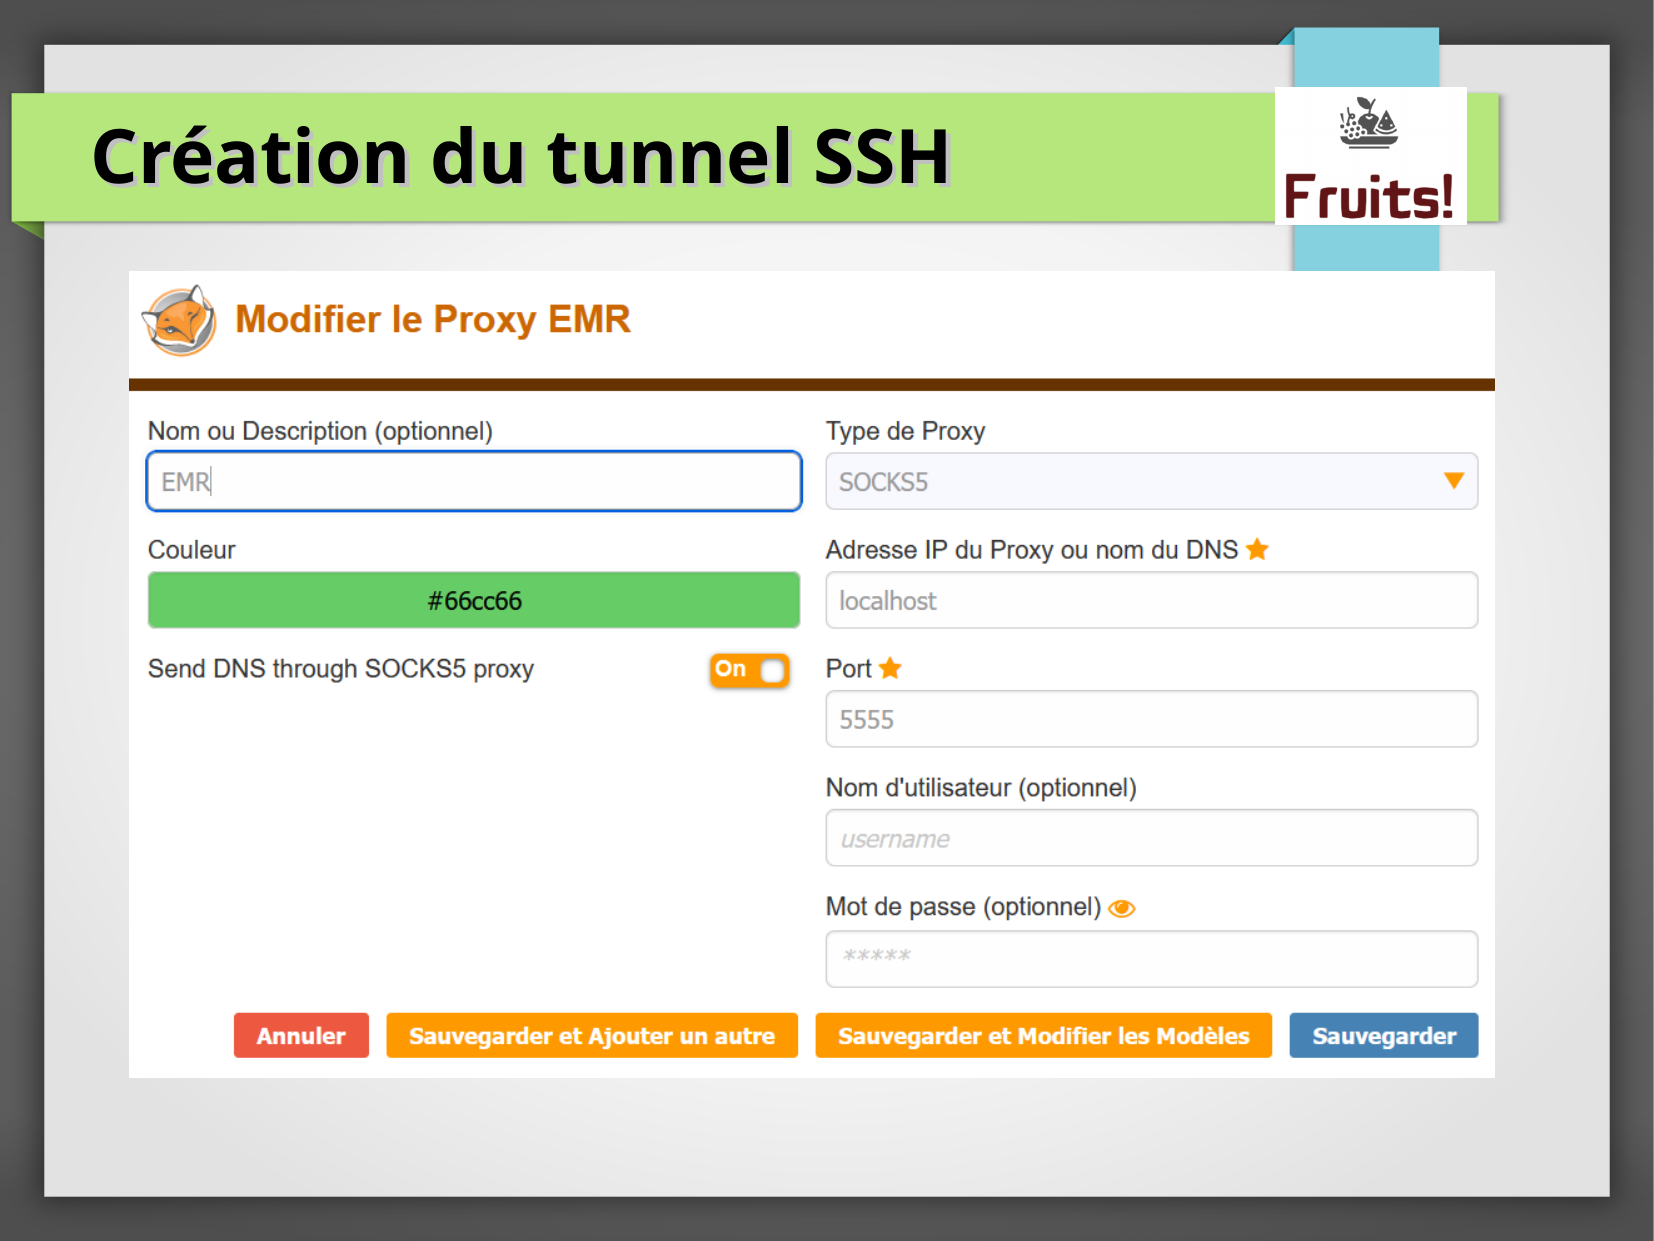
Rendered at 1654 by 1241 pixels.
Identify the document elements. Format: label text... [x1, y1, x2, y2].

picture [0, 0, 1654, 1241]
title Création du tunnel SSH [70, 70, 1406, 238]
